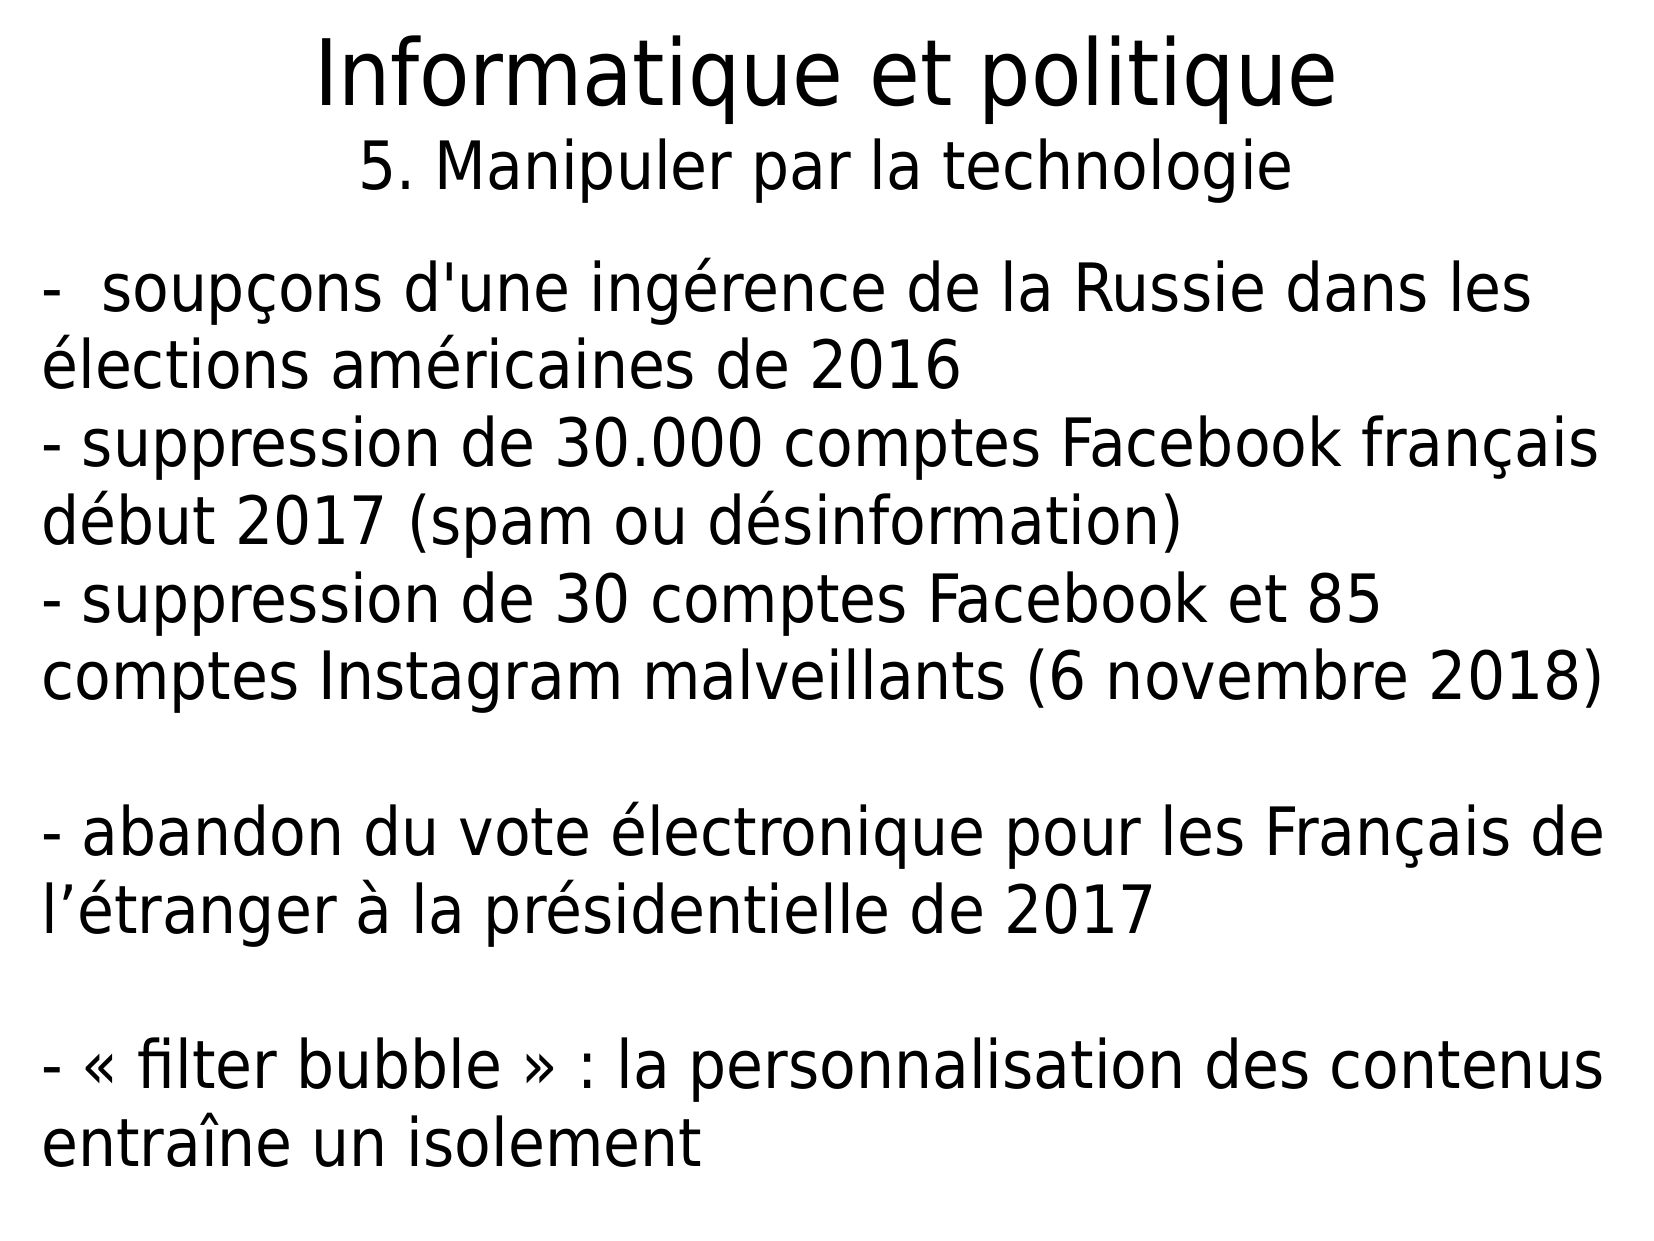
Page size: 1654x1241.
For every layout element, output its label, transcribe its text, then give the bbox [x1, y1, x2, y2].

title - soupçons d'une ingérence de la Russie dans les élections américaines de 2016 - suppression de 30.000 comptes Facebook français début 2017 (spam ou désinformation) - suppression de 30 comptes Facebook et 85 comptes Instagram malveillants (6 novembre 2018) - abandon du vote électronique pour les Français de l’étranger à la présidentielle de 2017 - « filter bubble » : la personnalisation des contenus entraîne un isolement [41, 249, 1613, 1183]
title Informatique et politique 5. Manipuler par la technologie [41, 12, 1613, 214]
